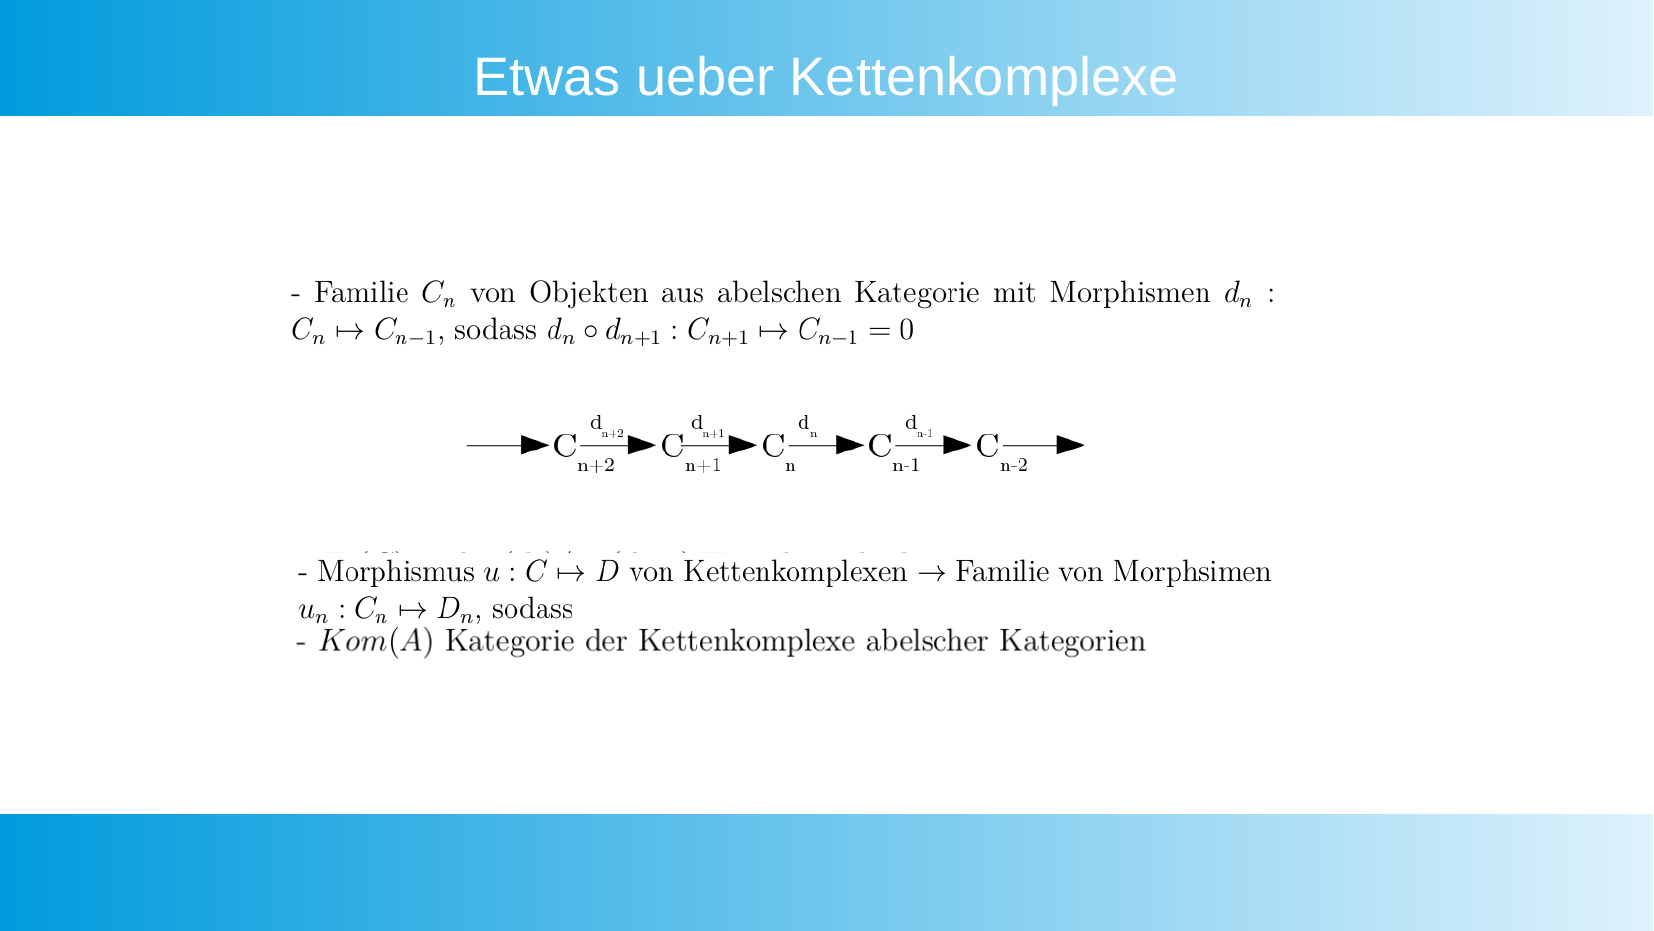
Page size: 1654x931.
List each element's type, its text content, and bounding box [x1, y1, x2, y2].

picture [251, 272, 1300, 349]
picture [413, 387, 1158, 499]
picture [271, 543, 1300, 659]
title Etwas ueber Kettenkomplexe [82, 37, 1571, 116]
